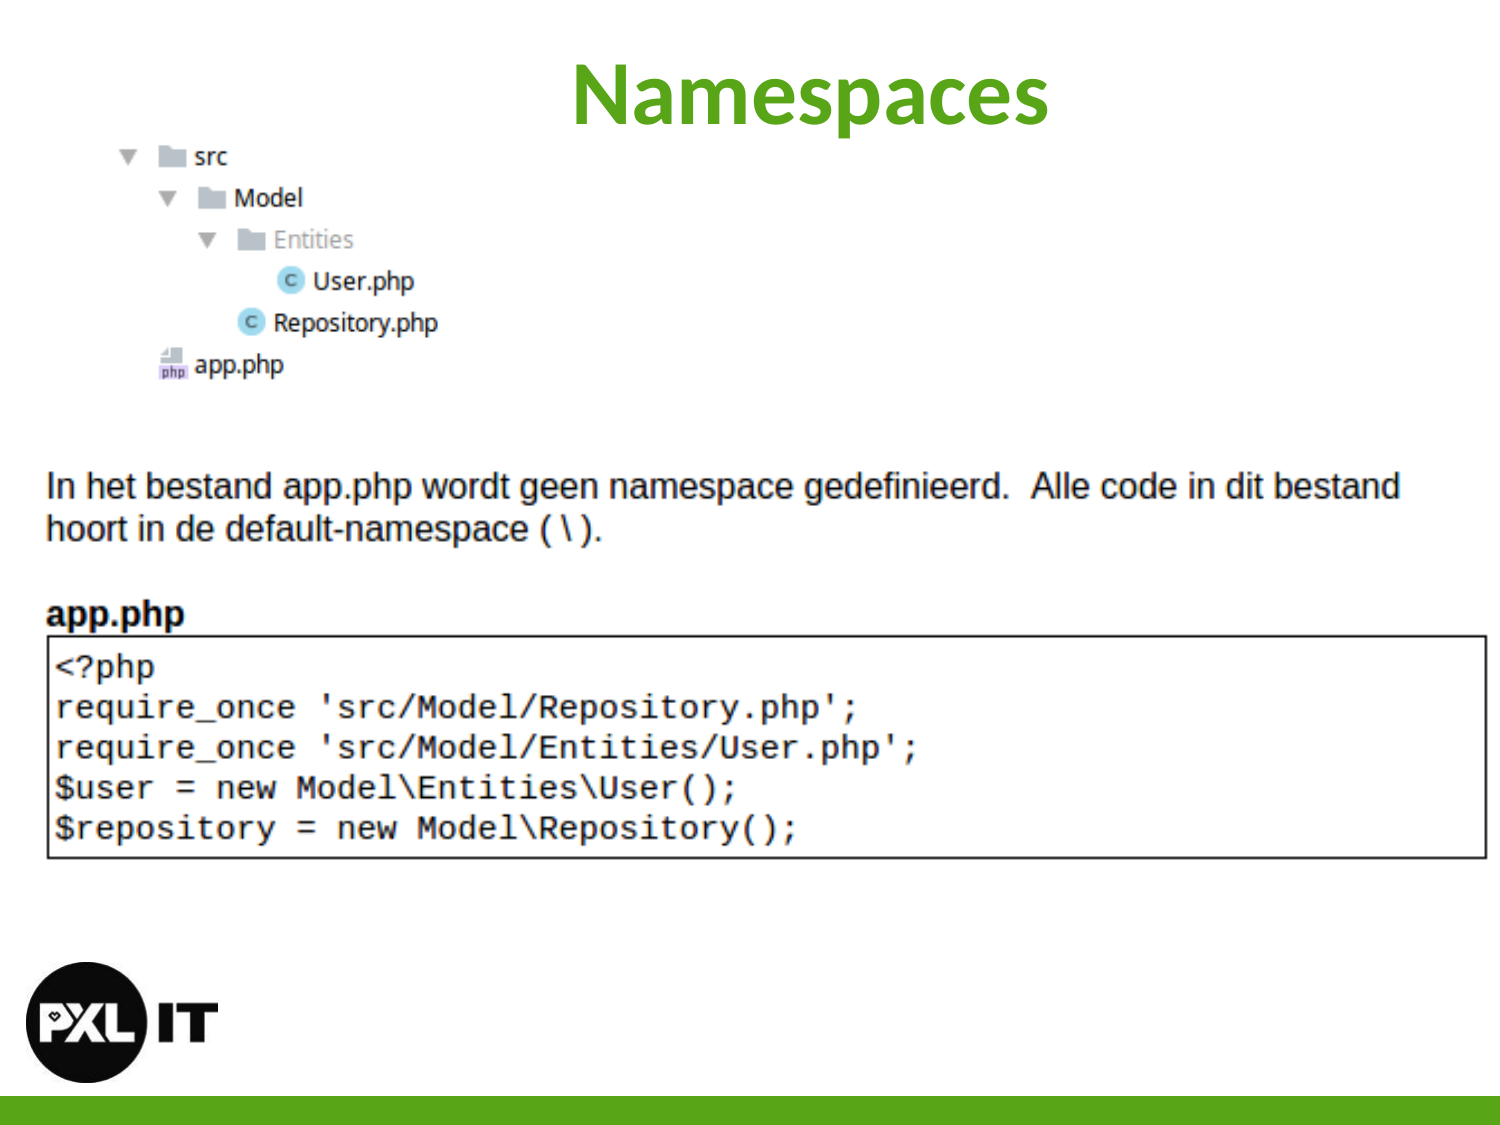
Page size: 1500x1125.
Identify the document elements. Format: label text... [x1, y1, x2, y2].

text_box Namespaces [201, 24, 1440, 151]
picture [14, 450, 1500, 900]
picture [90, 128, 525, 445]
picture [26, 962, 218, 1083]
